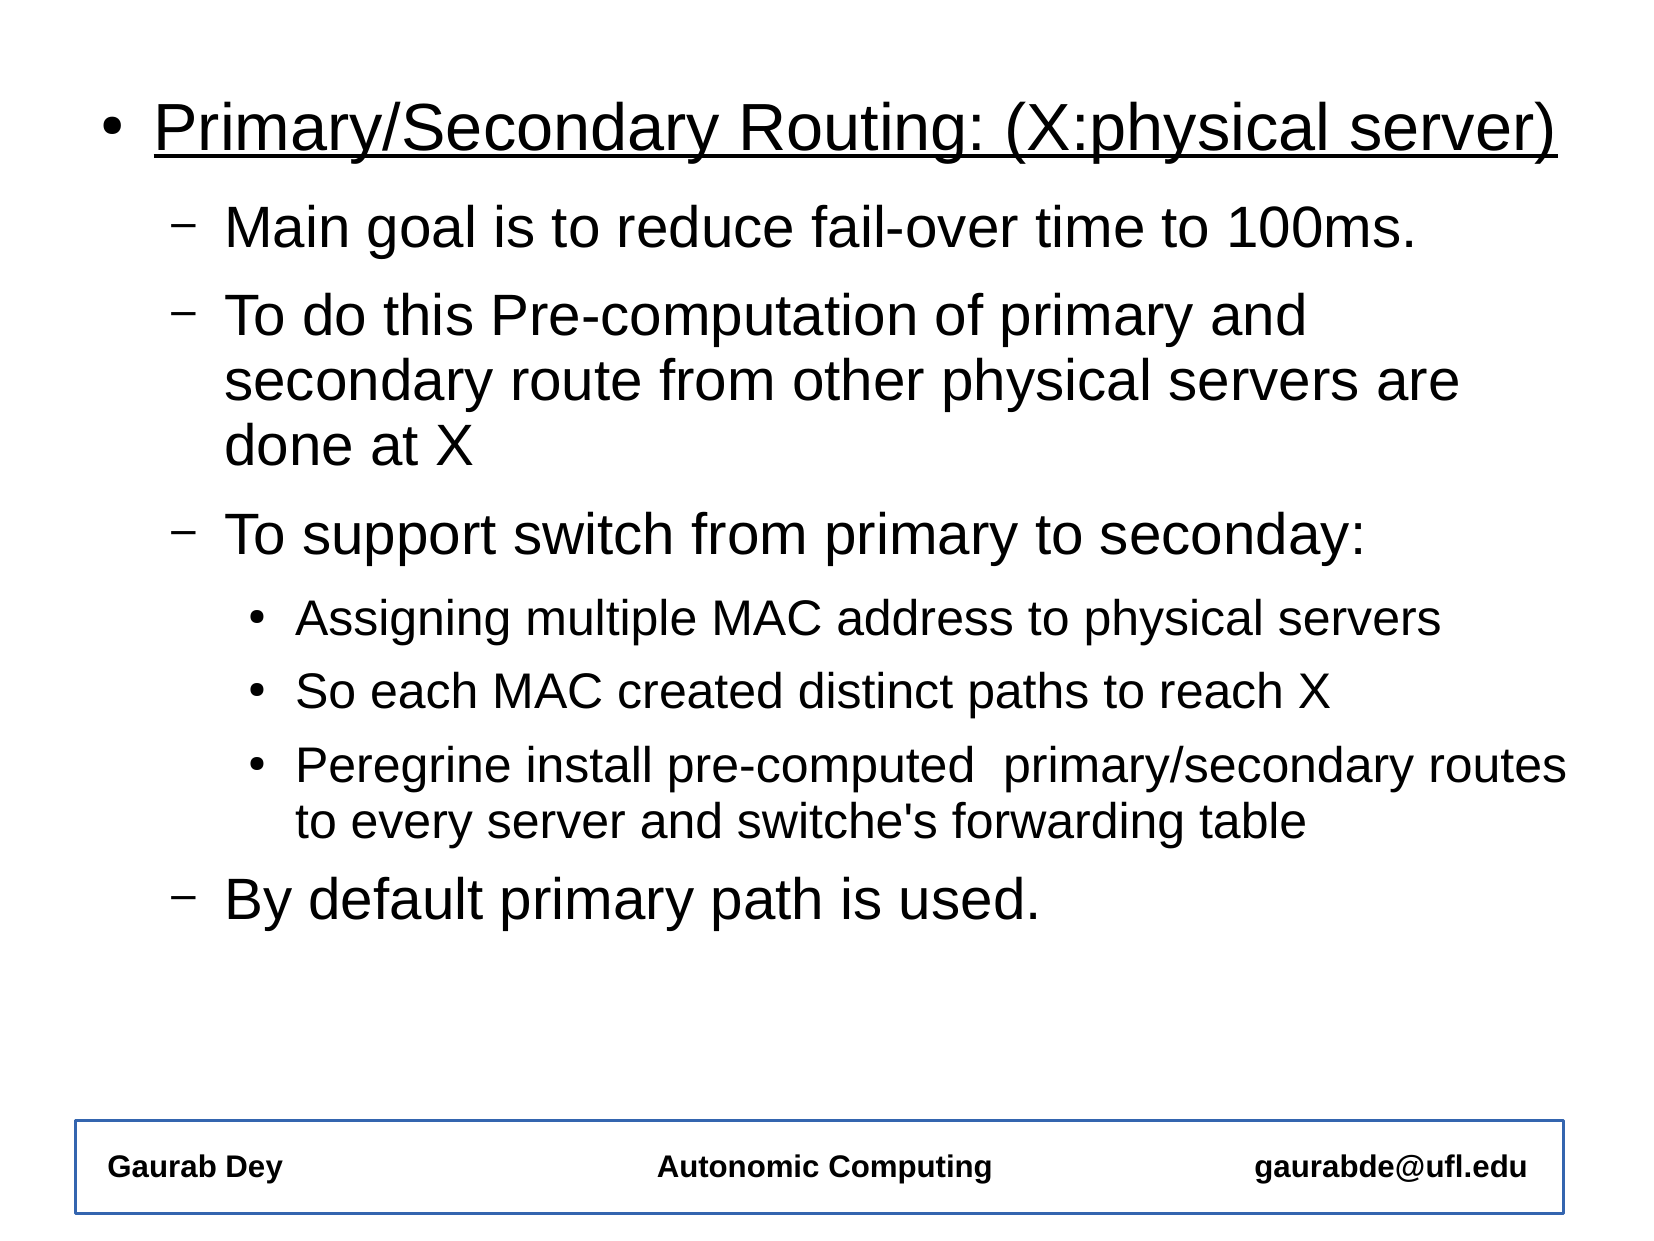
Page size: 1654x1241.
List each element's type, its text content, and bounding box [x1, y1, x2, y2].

title Gaurab Dey Autonomic Computing gaurabde@ufl.edu [75, 1120, 1564, 1214]
list Primary/Secondary Routing: (X:physical server) Main goal is to reduce fail-over time to 100ms. To do this Pre-computation of primary and secondary route from other physical servers are done at X To support switch from primary to seconday: Assigning multiple MAC address to physical servers So each MAC created distinct paths to reach X Peregrine install pre-computed primary/secondary routes to every server and switche's forwarding table By default primary path is used. [82, 90, 1571, 1010]
